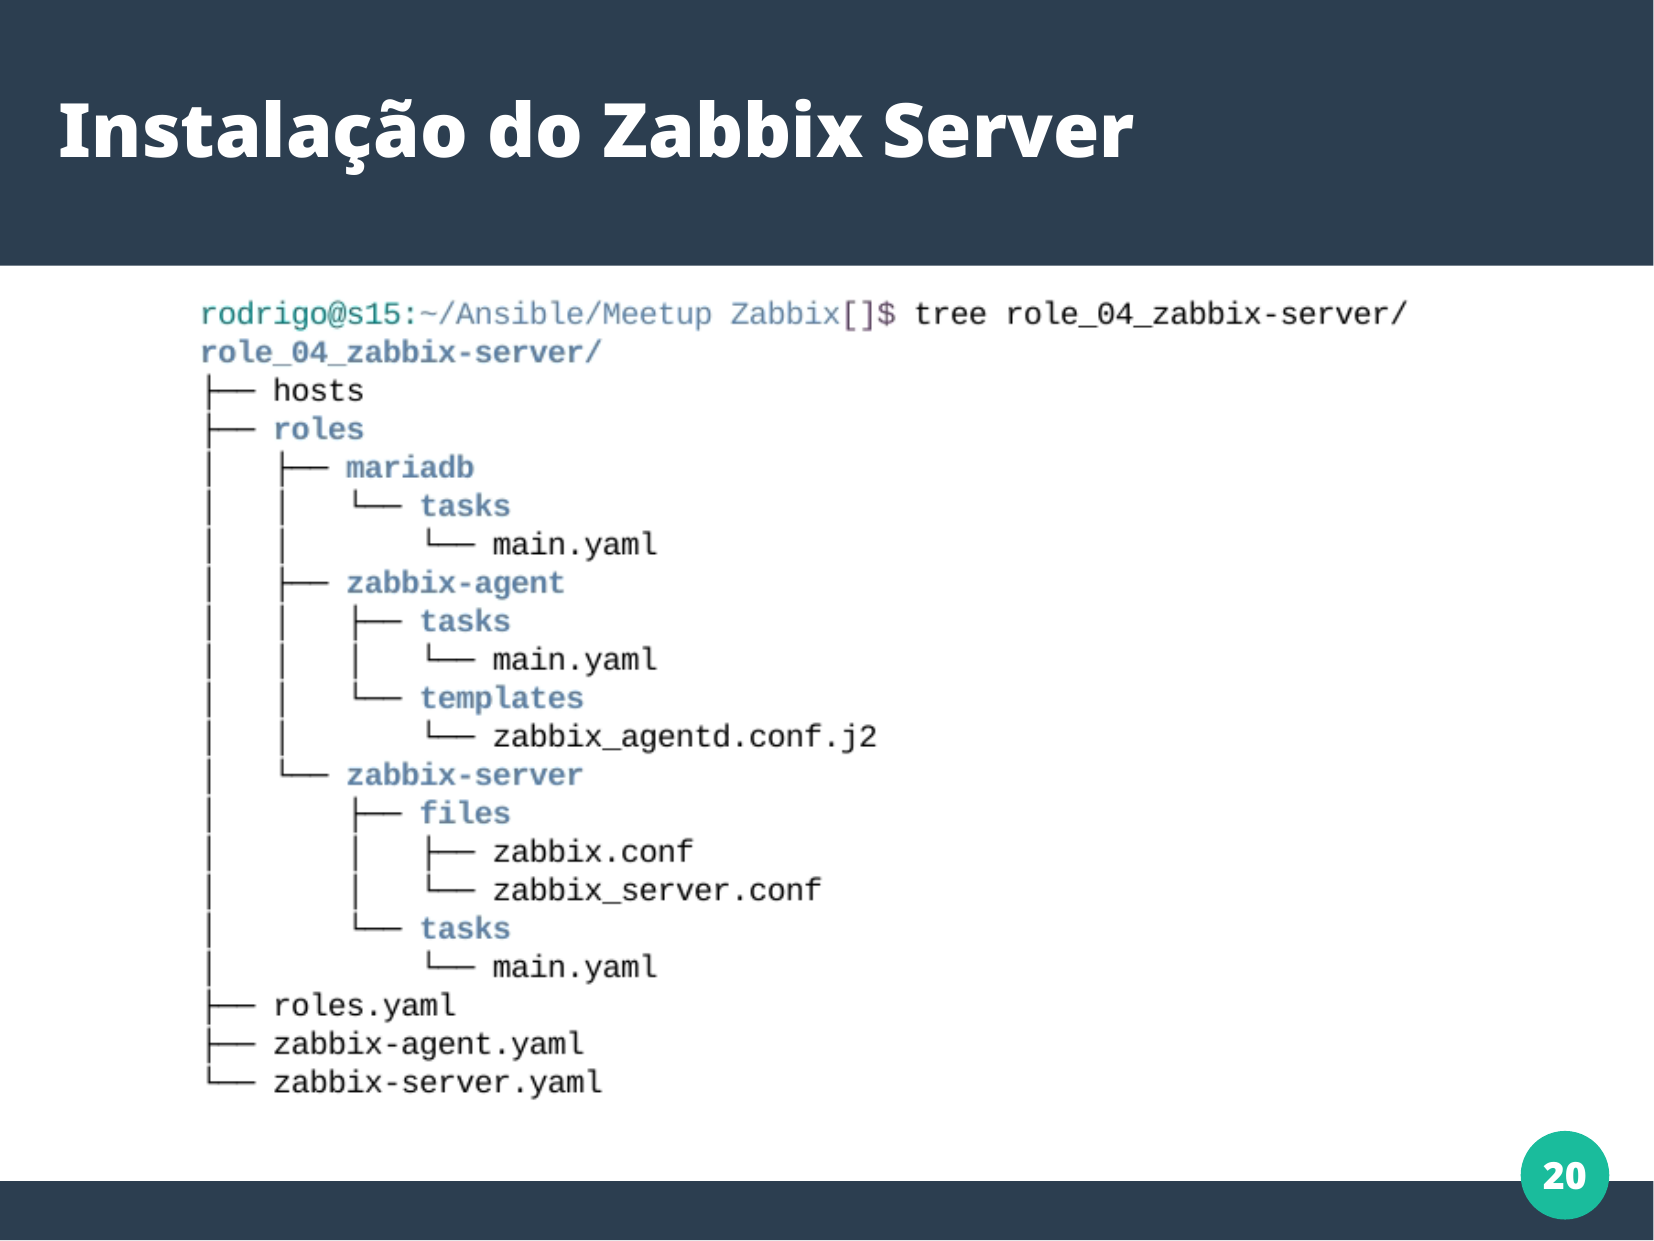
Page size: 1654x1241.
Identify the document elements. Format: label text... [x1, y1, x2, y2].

picture [198, 295, 1456, 1123]
title Instalação do Zabbix Server [59, 49, 1595, 207]
